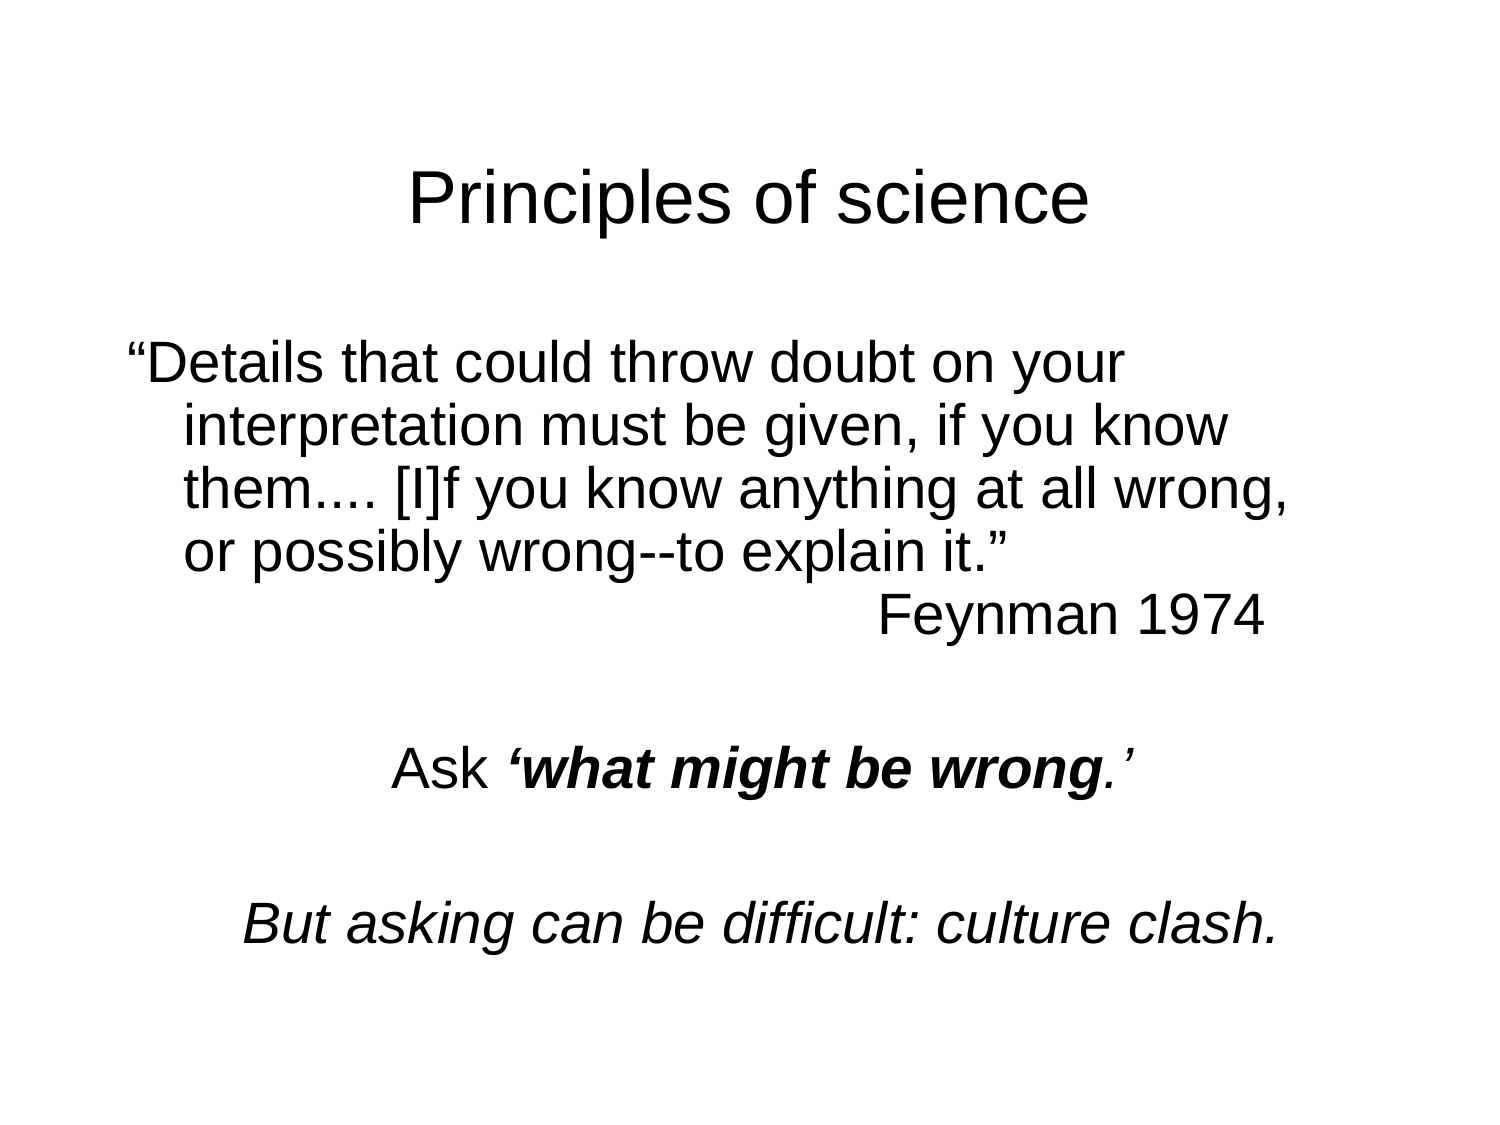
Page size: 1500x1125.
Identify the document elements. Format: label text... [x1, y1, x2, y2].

title Principles of science [112, 99, 1388, 288]
list “Details that could throw doubt on your interpretation must be given, if you know them.... [I]f you know anything at all wrong, or possibly wrong--to explain it.” Feynman 1974 Ask ‘what might be wrong.’ But asking can be difficult: culture clash. [112, 324, 1413, 1000]
